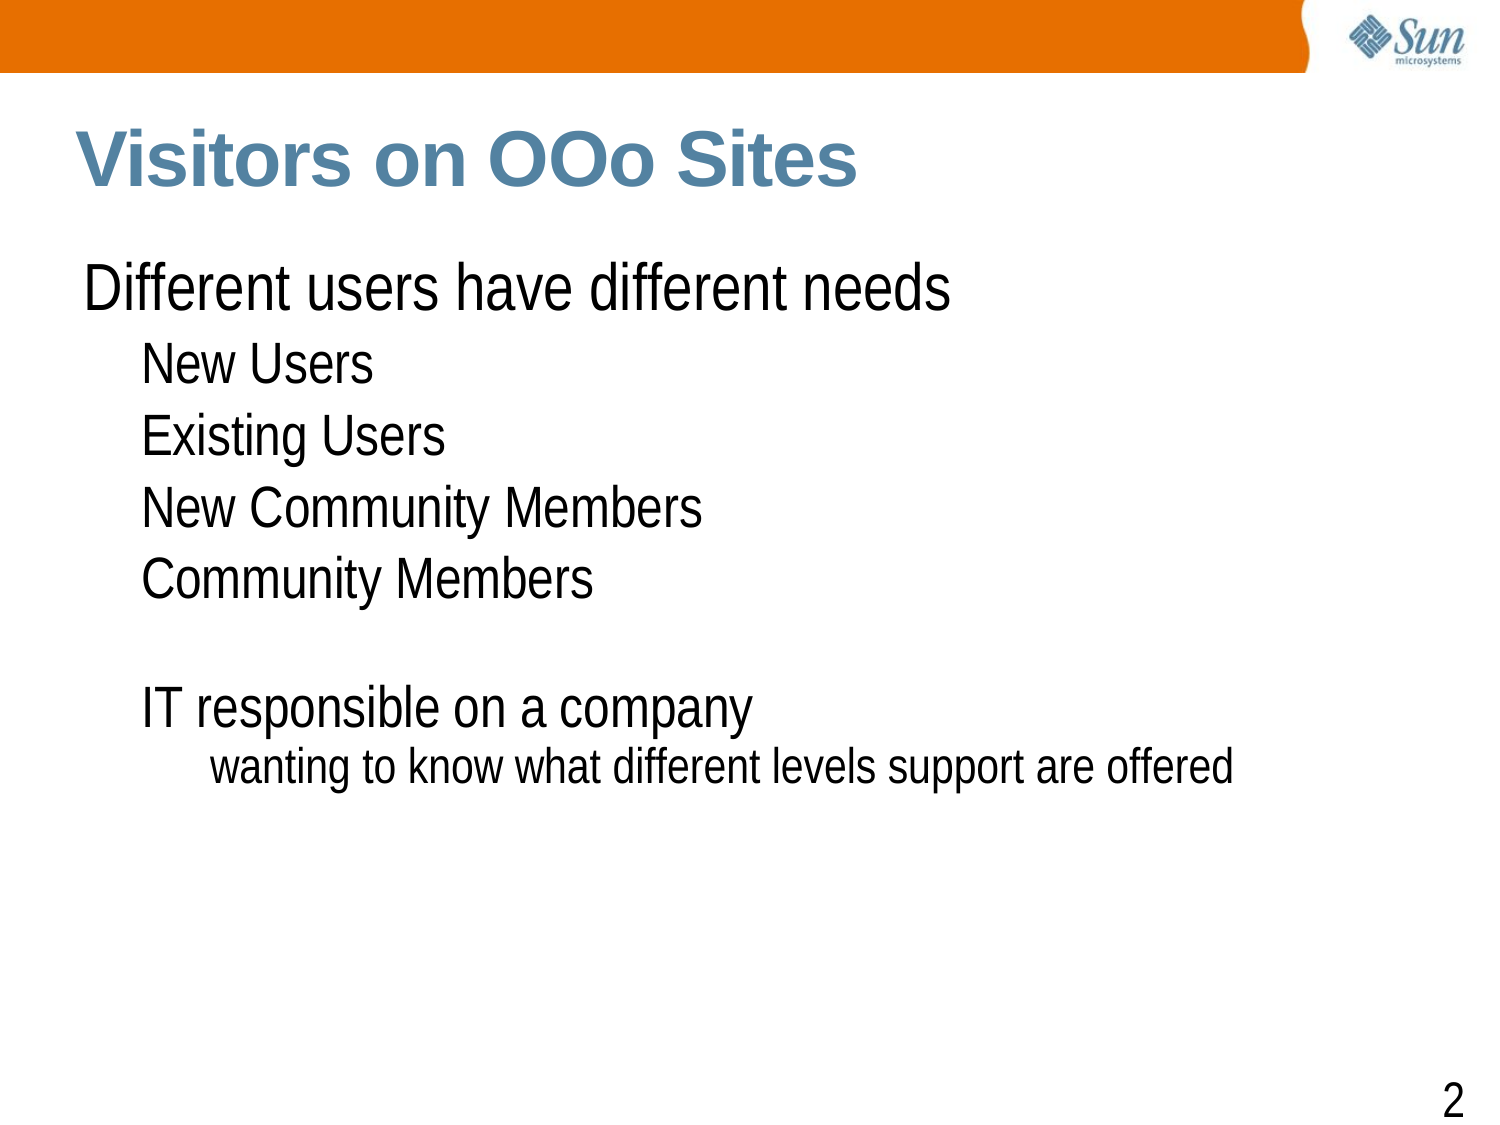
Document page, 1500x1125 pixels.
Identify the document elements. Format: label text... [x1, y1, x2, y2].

picture [0, 0, 1500, 73]
list Different users have different needs New Users Existing Users New Community Members Community Members IT responsible on a company wanting to know what different levels support are offered [64, 258, 1401, 1062]
title Visitors on OOo Sites [75, 123, 1437, 227]
